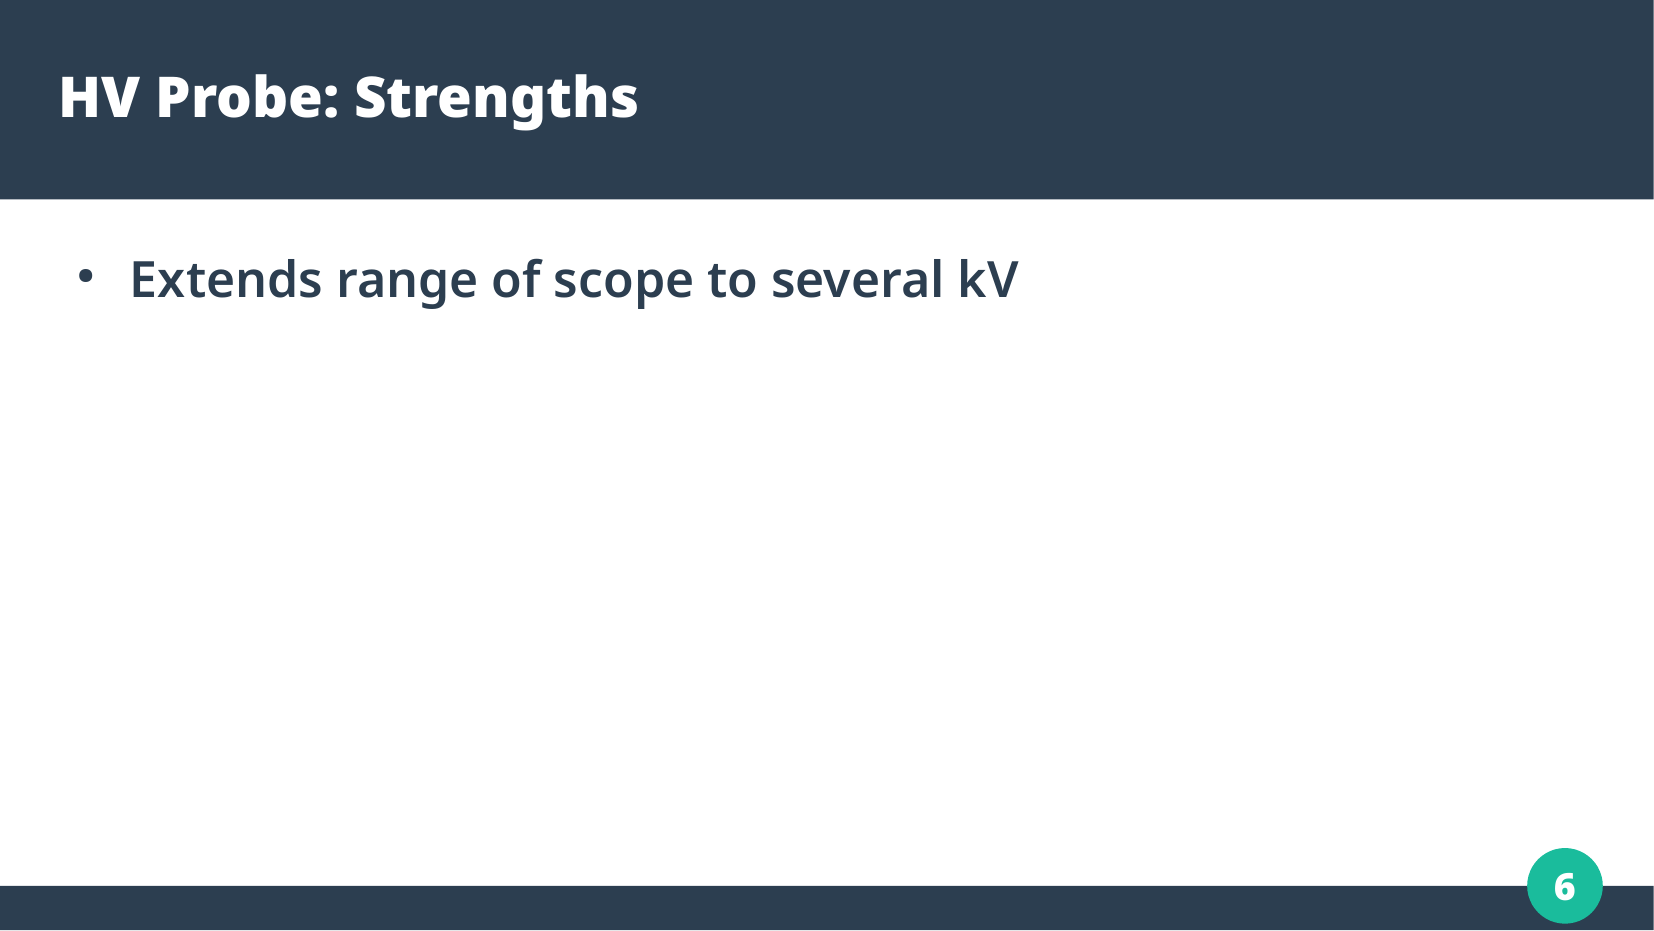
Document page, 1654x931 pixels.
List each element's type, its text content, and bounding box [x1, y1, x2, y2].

title HV Probe: Strengths [59, 37, 1595, 155]
list Extends range of scope to several kV [59, 243, 1595, 864]
